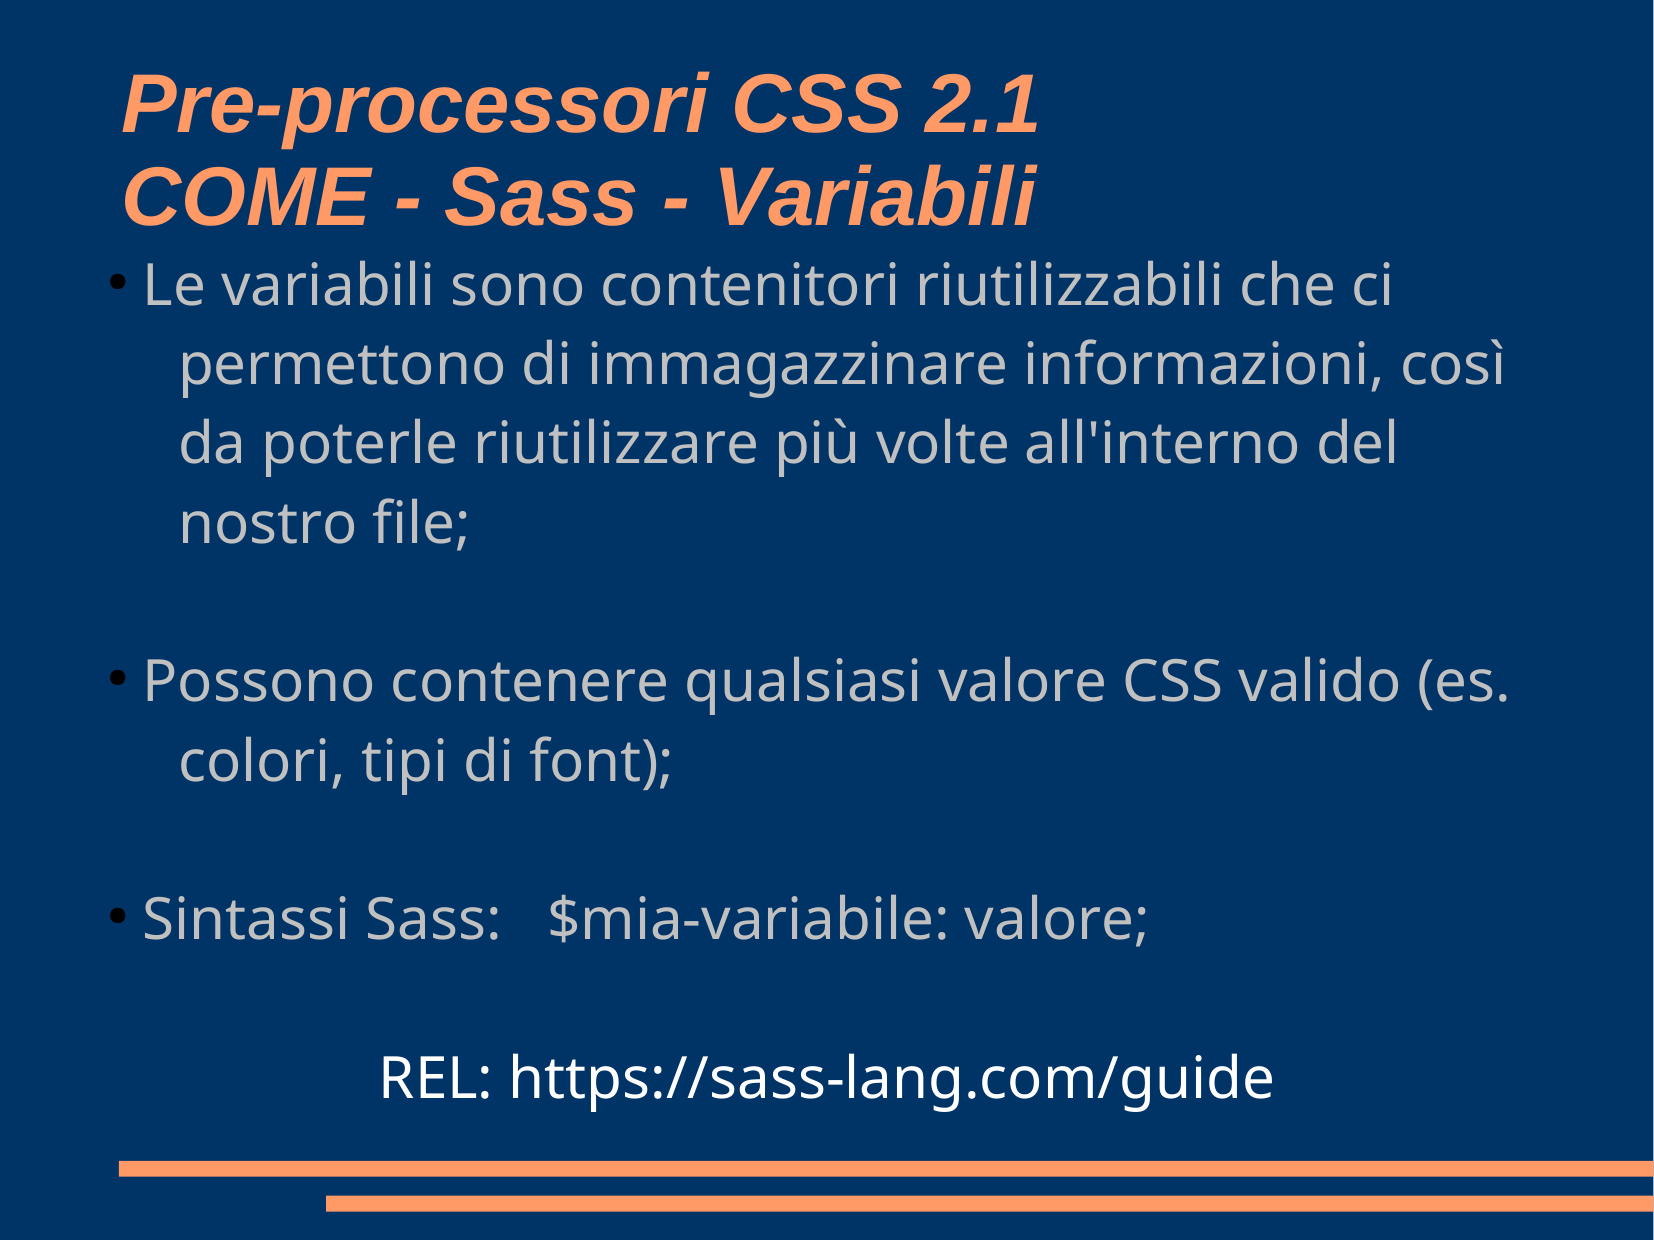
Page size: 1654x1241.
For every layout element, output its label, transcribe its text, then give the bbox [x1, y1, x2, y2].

title Pre-processori CSS 2.1 COME - Sass - Variabili [121, 46, 1534, 254]
subtitle Le variabili sono contenitori riutilizzabili che ci permettono di immagazzinare informazioni, così da poterle riutilizzare più volte all'interno del nostro file; Possono contenere qualsiasi valore CSS valido (es. colori, tipi di font); Sintassi Sass: $mia-variabile: valore; REL: https://sass-lang.com/guide [107, 274, 1547, 1085]
